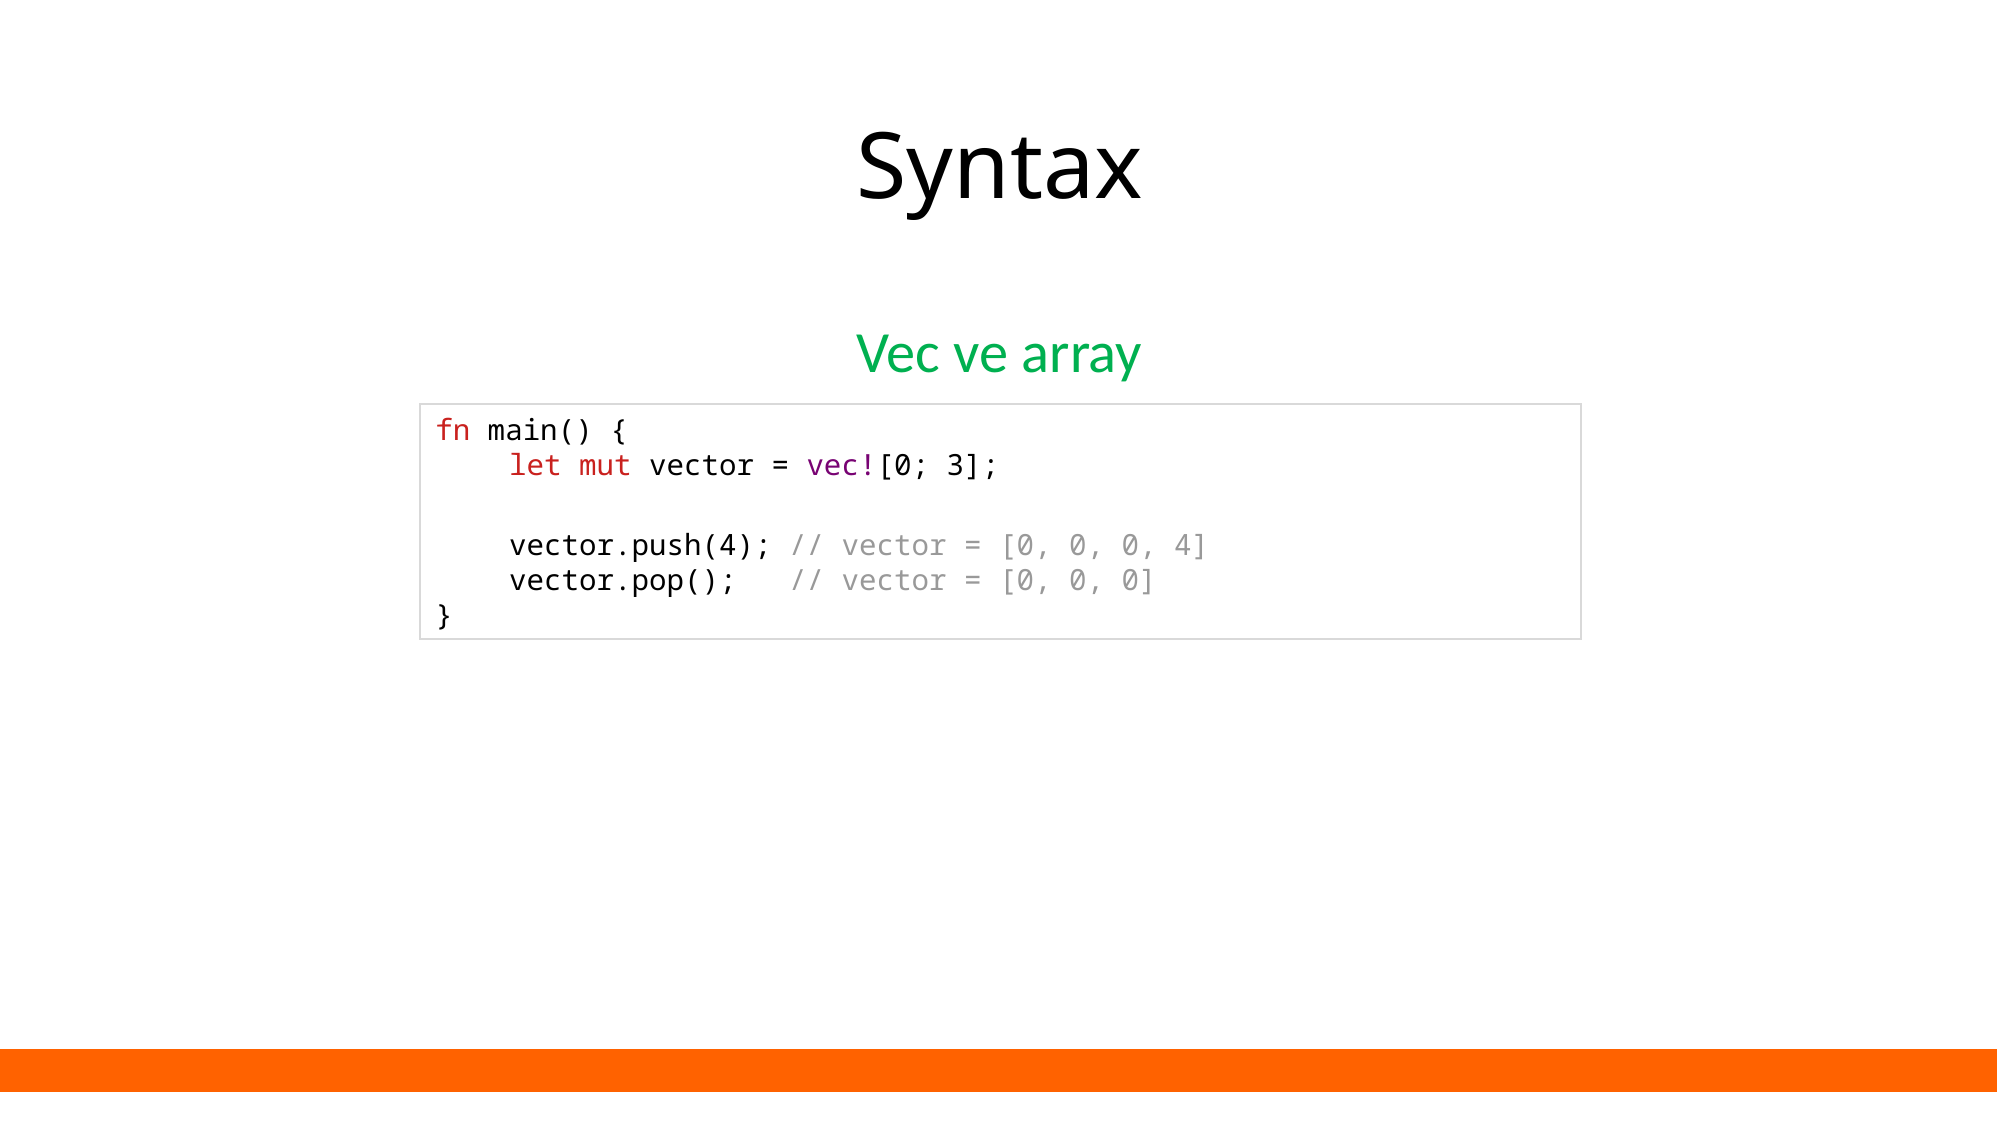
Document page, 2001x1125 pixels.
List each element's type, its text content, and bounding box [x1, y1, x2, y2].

title Syntax [137, 59, 1863, 278]
text_box fn main() { let mut vector = vec![0; 3]; vector.push(4); // vector = [0, 0, 0, 4] vector.pop(); // vector = [0, 0, 0] } [420, 404, 1581, 639]
text_box [0, 1049, 1997, 1092]
list Vec ve array [420, 314, 1579, 403]
